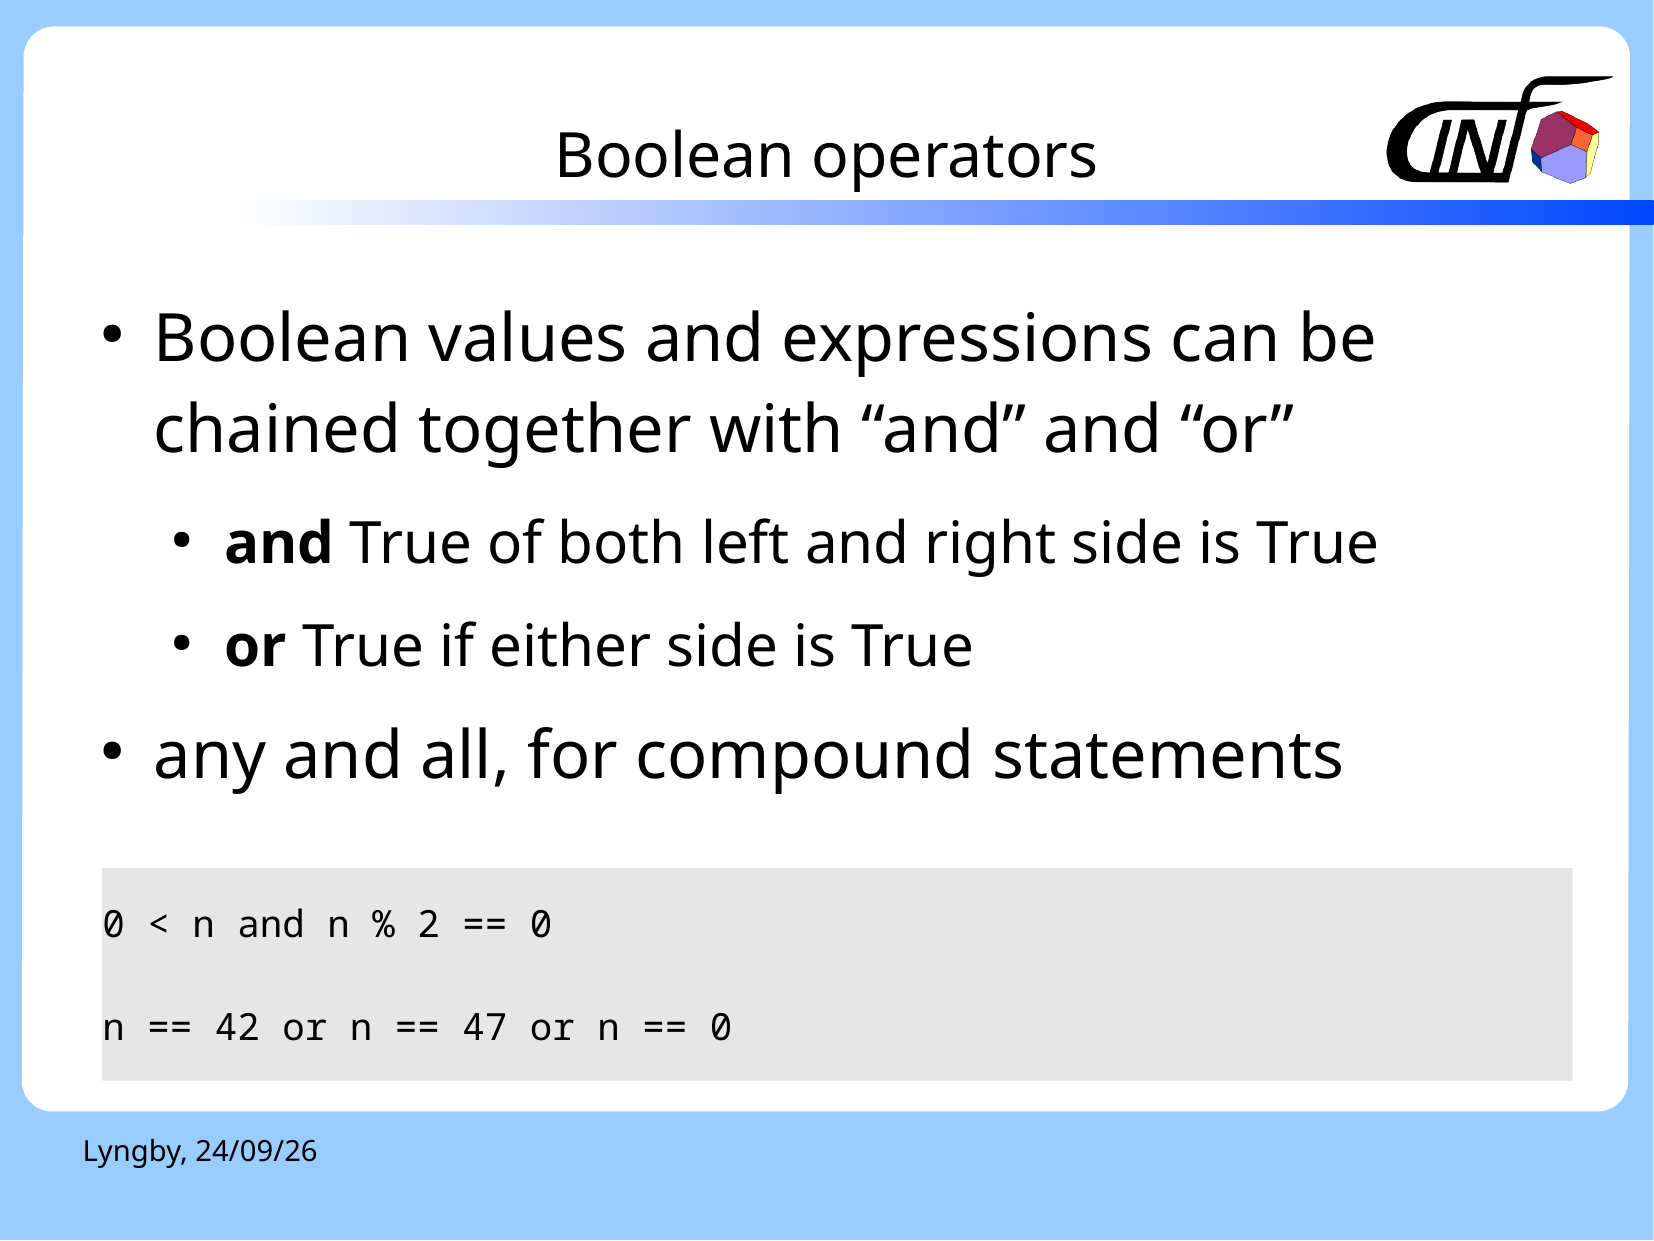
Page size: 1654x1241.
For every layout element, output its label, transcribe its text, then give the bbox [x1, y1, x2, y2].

title Boolean operators [82, 49, 1571, 257]
picture [1571, 76, 1613, 184]
text_box 0 < n and n % 2 == 0 n == 42 or n == 47 or n == 0 [102, 868, 1573, 1081]
list Boolean values and expressions can be chained together with “and” and “or” and True of both left and right side is True or True if either side is True any and all, for compound statements [82, 290, 1571, 1010]
